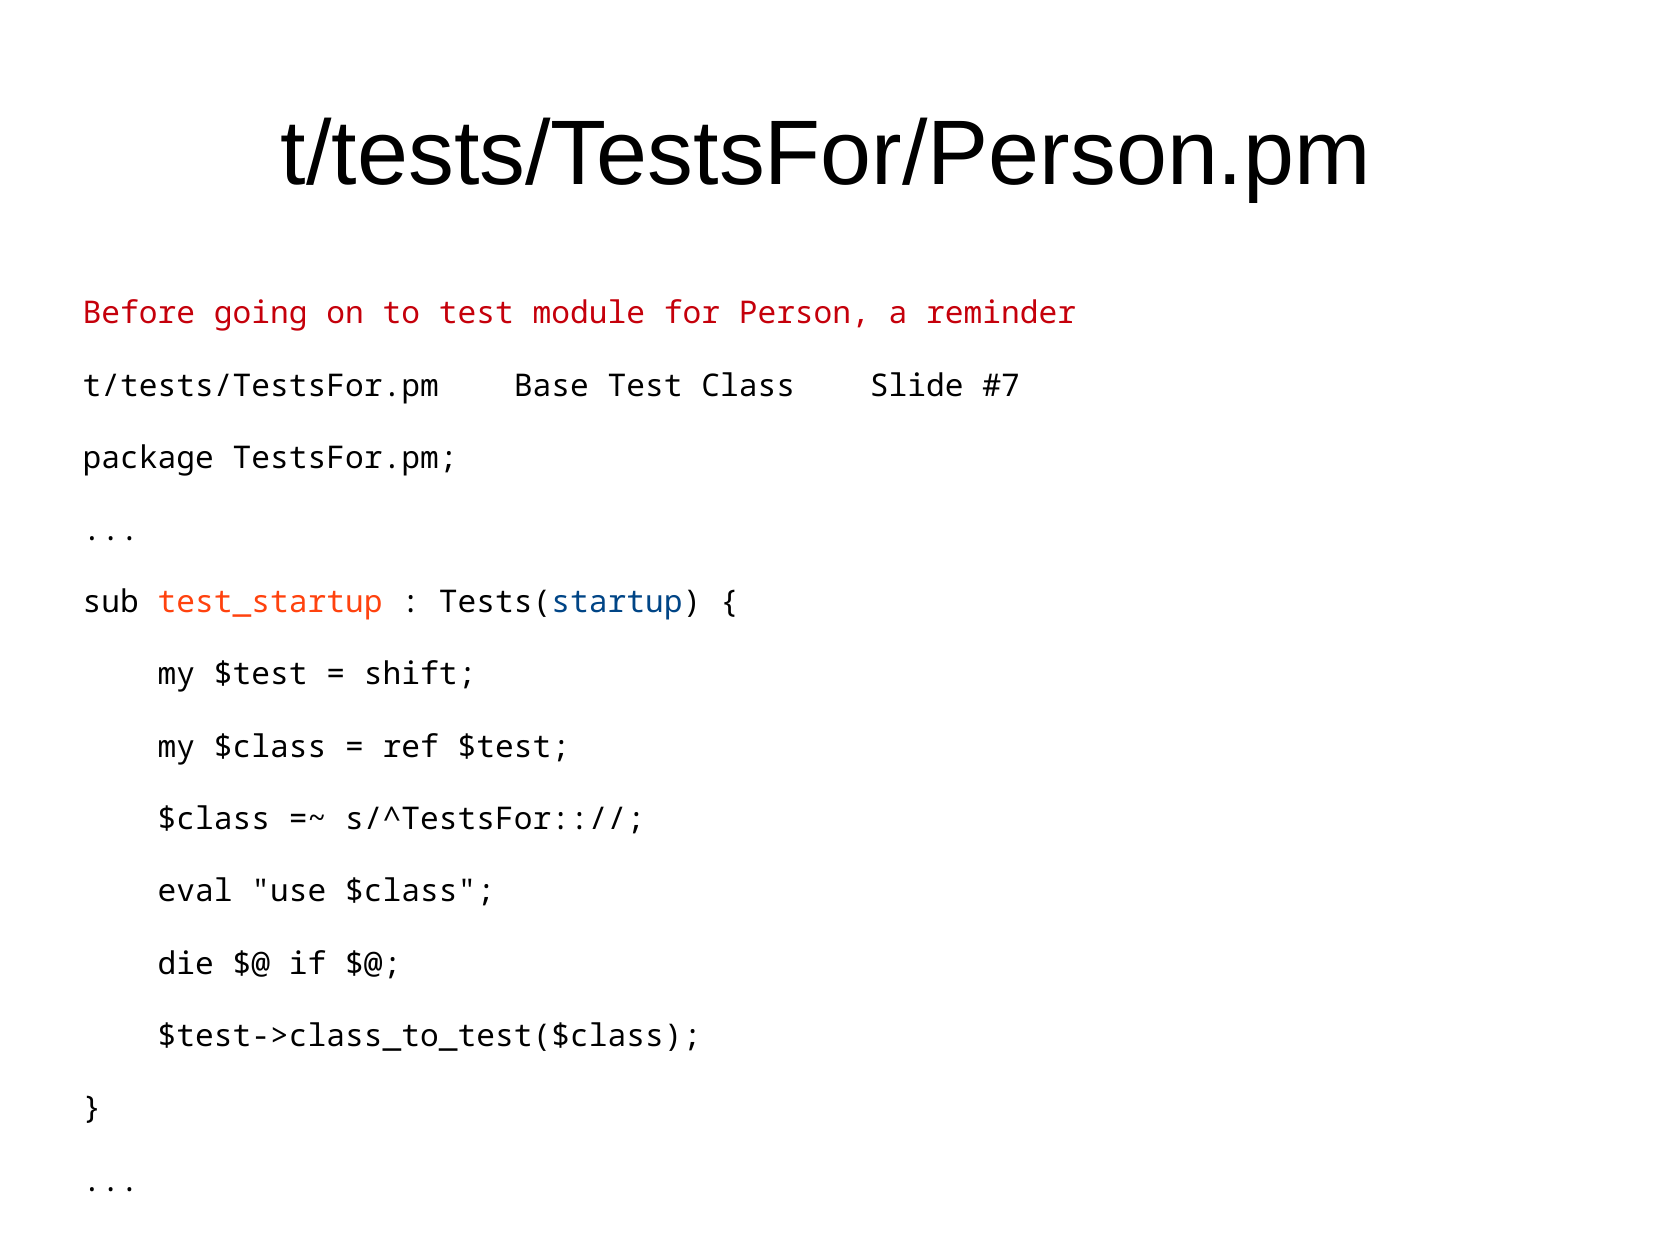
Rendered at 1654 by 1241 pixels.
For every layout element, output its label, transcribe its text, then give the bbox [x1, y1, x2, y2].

title t/tests/TestsFor/Person.pm [82, 49, 1571, 257]
list Before going on to test module for Person, a reminder t/tests/TestsFor.pm Base Test Class Slide #7 package TestsFor.pm; ... sub test_startup : Tests(startup) { my $test = shift; my $class = ref $test; $class =~ s/^TestsFor:://; eval "use $class"; die $@ if $@; $test->class_to_test($class); } ... [82, 290, 1571, 1010]
